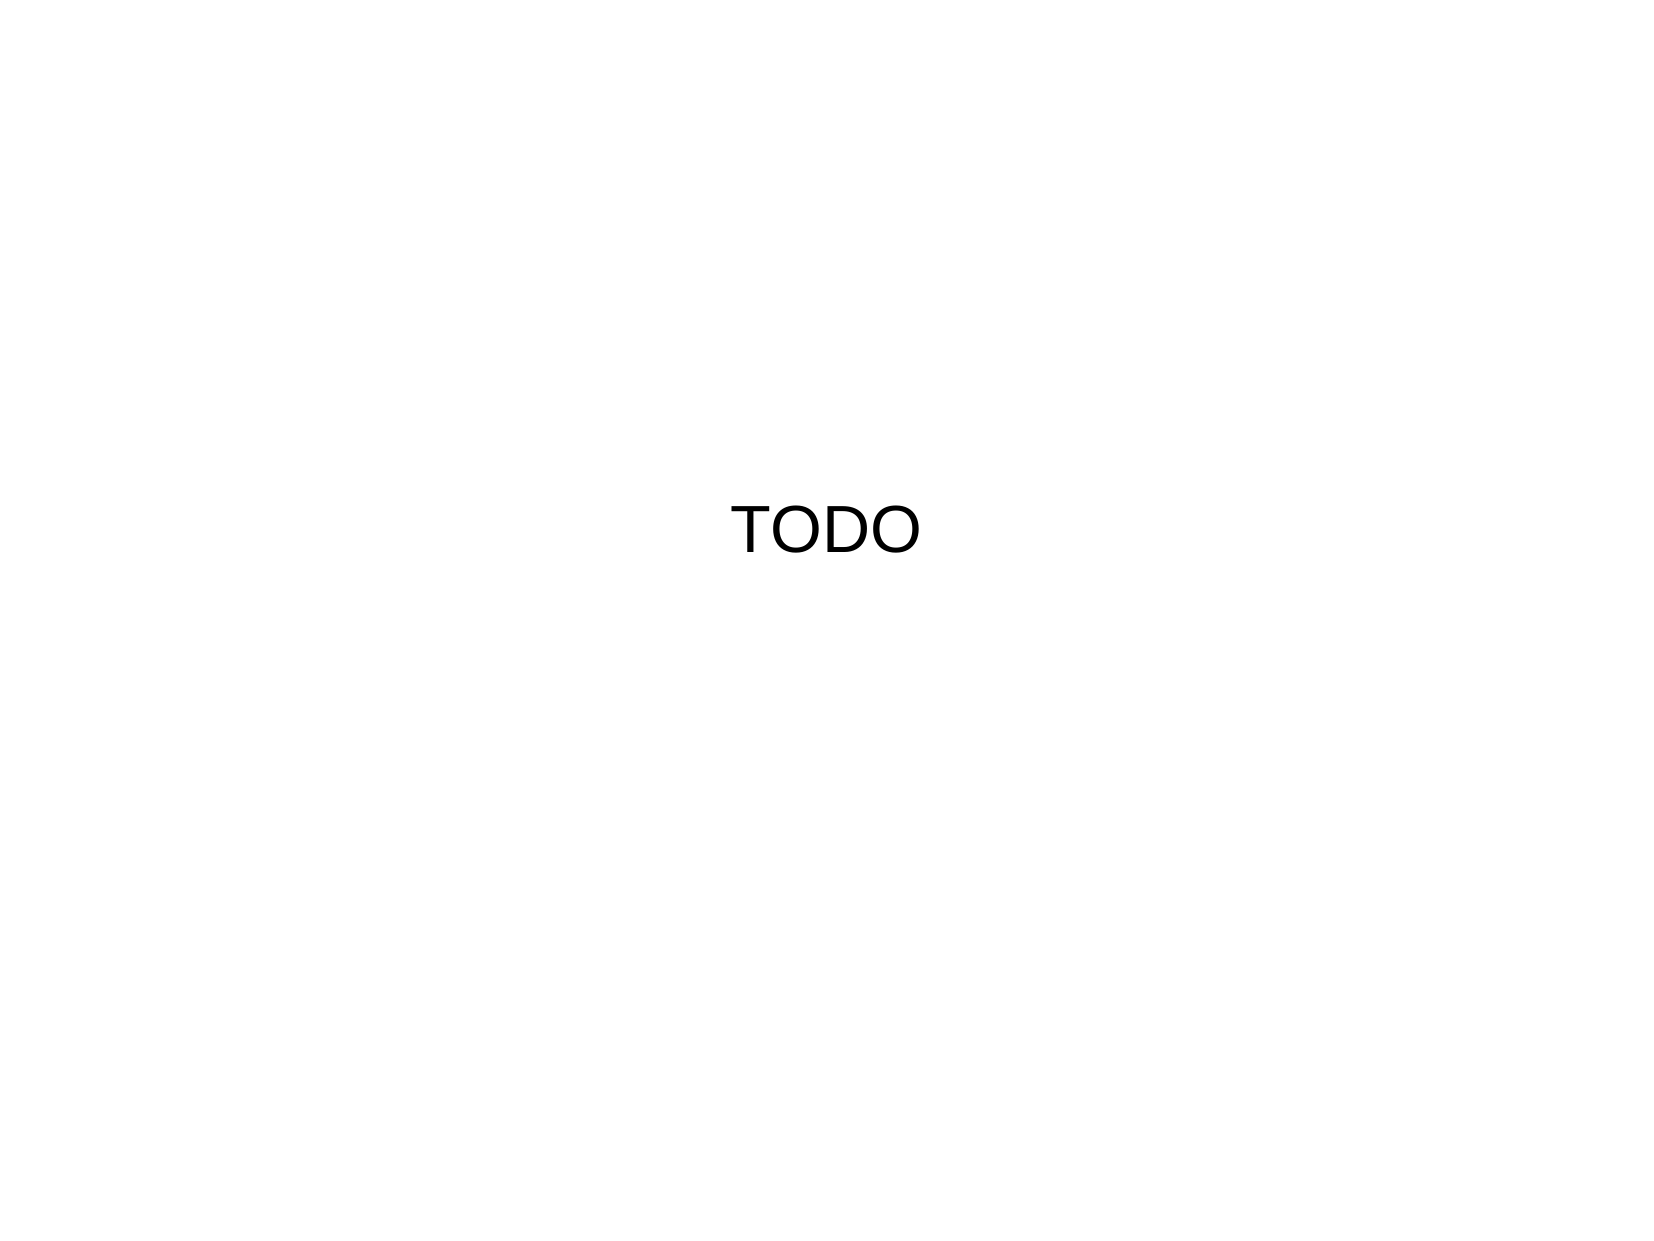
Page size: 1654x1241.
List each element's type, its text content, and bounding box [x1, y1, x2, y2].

subtitle TODO [82, 49, 1571, 1010]
